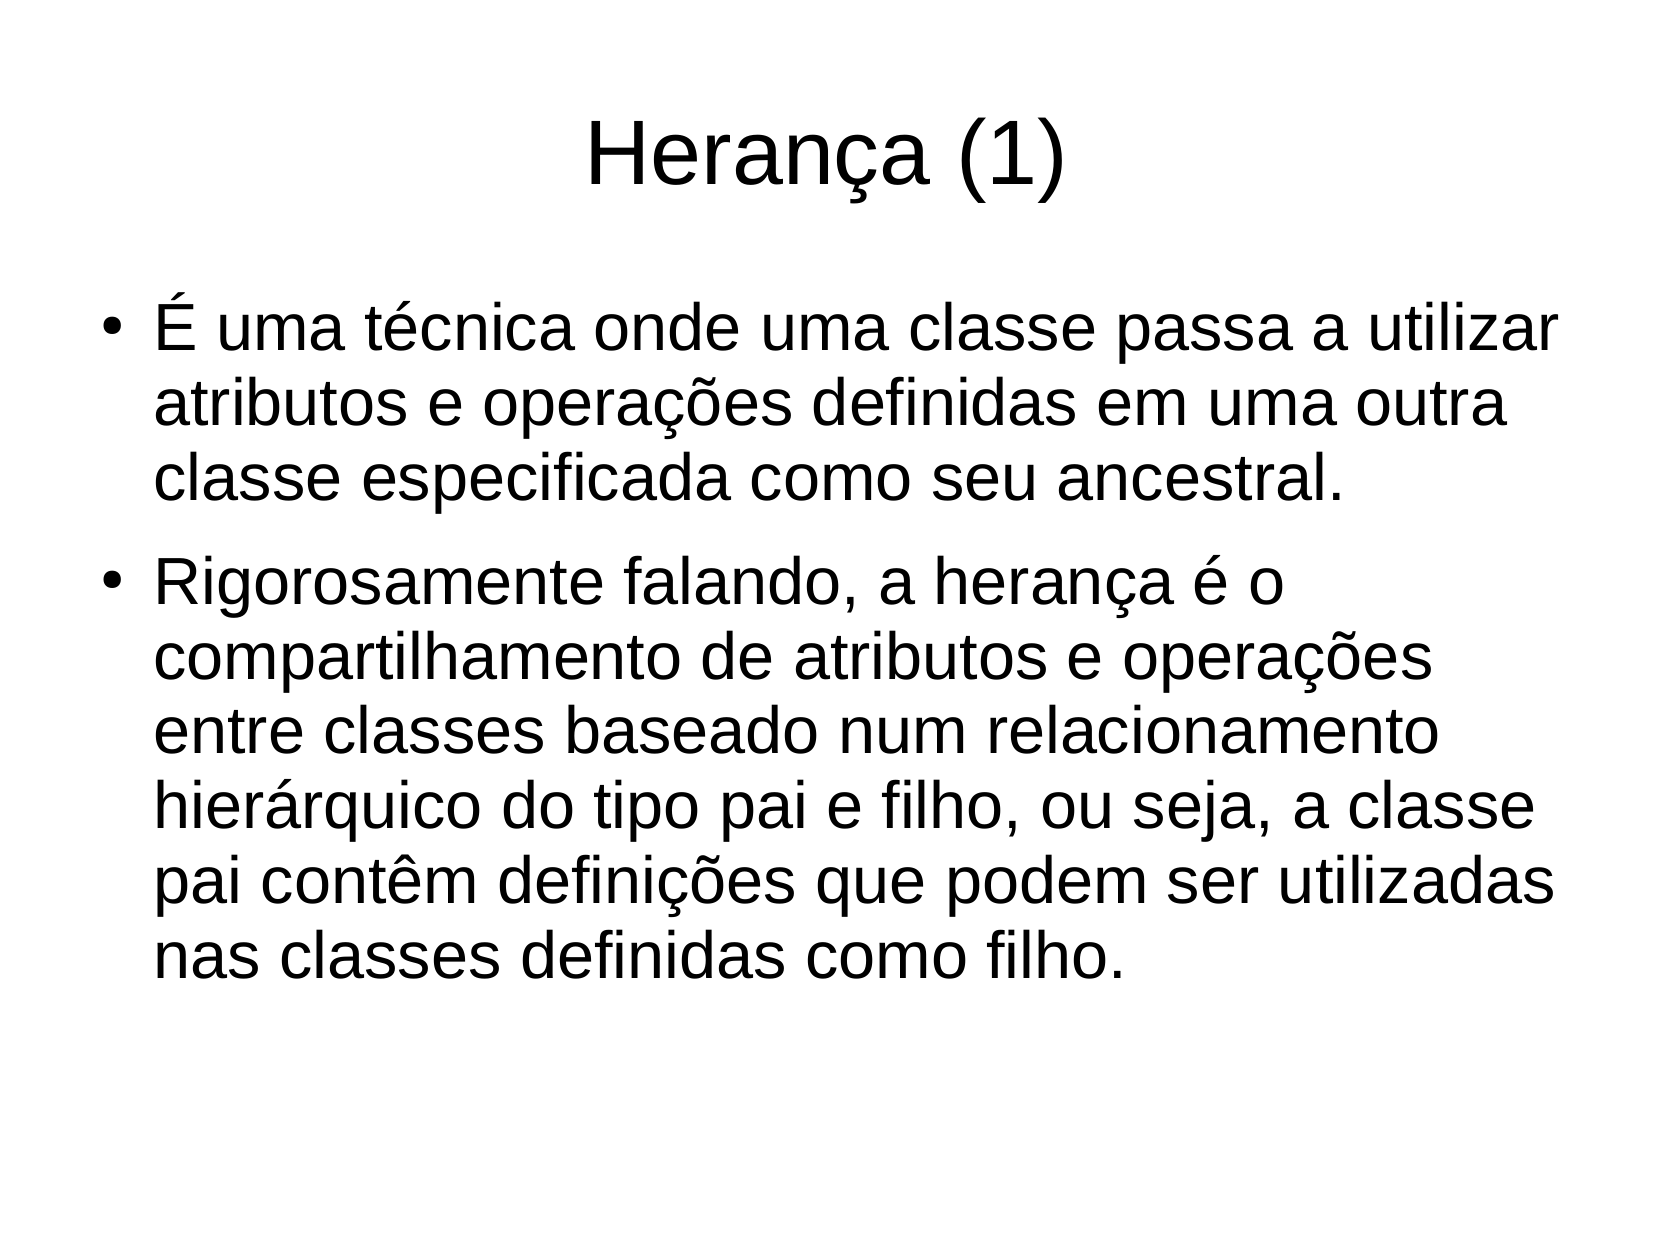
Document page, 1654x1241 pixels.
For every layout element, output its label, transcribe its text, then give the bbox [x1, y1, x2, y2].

list É uma técnica onde uma classe passa a utilizar atributos e operações definidas em uma outra classe especificada como seu ancestral. Rigorosamente falando, a herança é o compartilhamento de atributos e operações entre classes baseado num relacionamento hierárquico do tipo pai e filho, ou seja, a classe pai contêm definições que podem ser utilizadas nas classes definidas como filho. [82, 290, 1571, 1097]
title Herança (1) [82, 49, 1571, 257]
